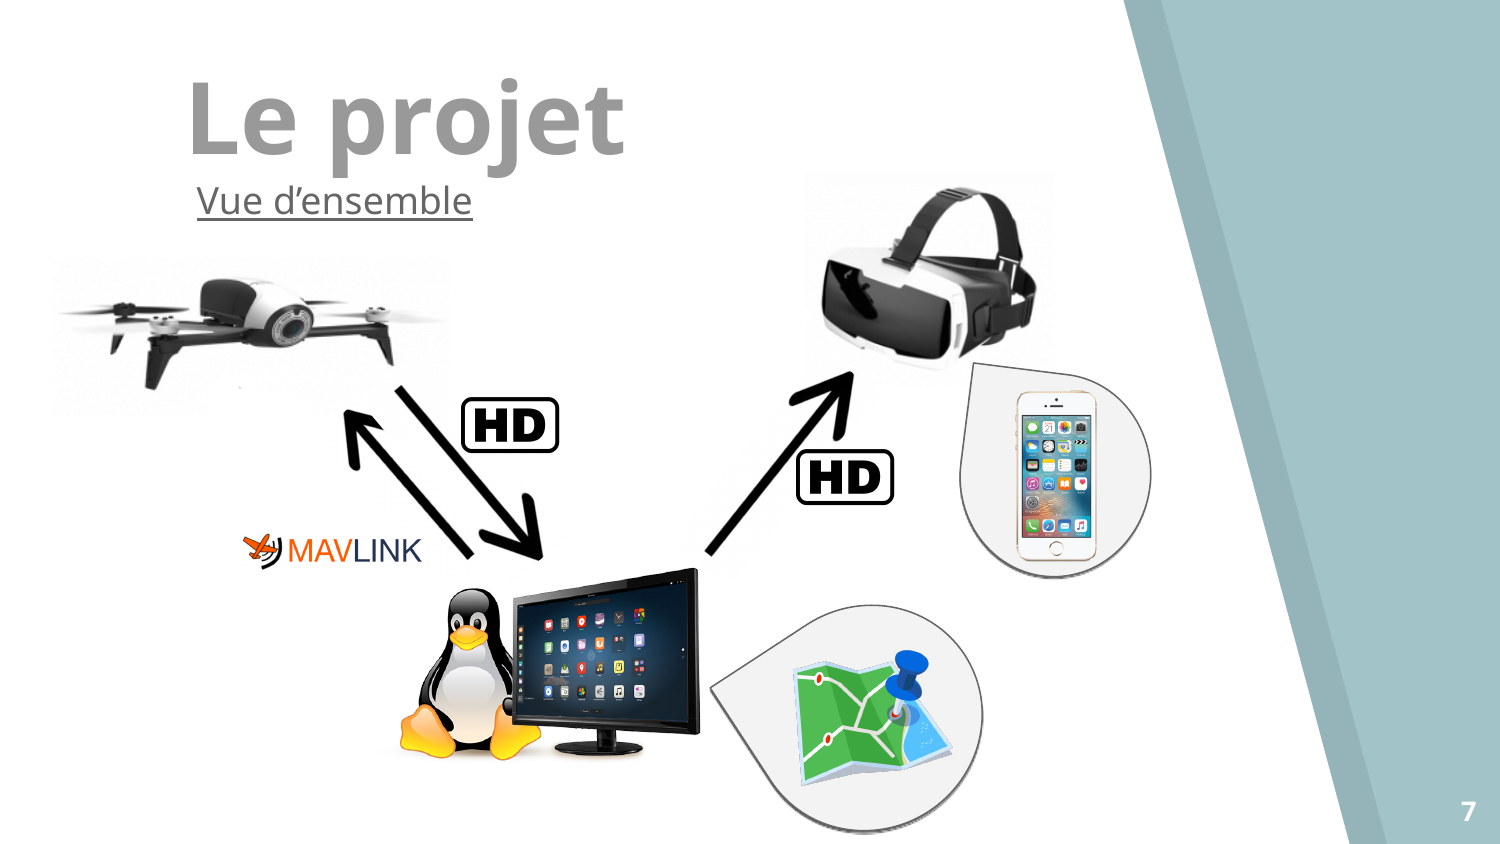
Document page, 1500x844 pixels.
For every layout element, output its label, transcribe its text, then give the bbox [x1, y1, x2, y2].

picture [52, 172, 1054, 765]
text_box [960, 362, 1151, 561]
text_box [953, 639, 983, 791]
text_box [710, 605, 952, 831]
text_box [1004, 562, 1104, 577]
title Le projet [169, 30, 711, 190]
text_box Vue d’ensemble [181, 162, 723, 245]
picture [1003, 389, 1107, 562]
picture [793, 638, 953, 798]
